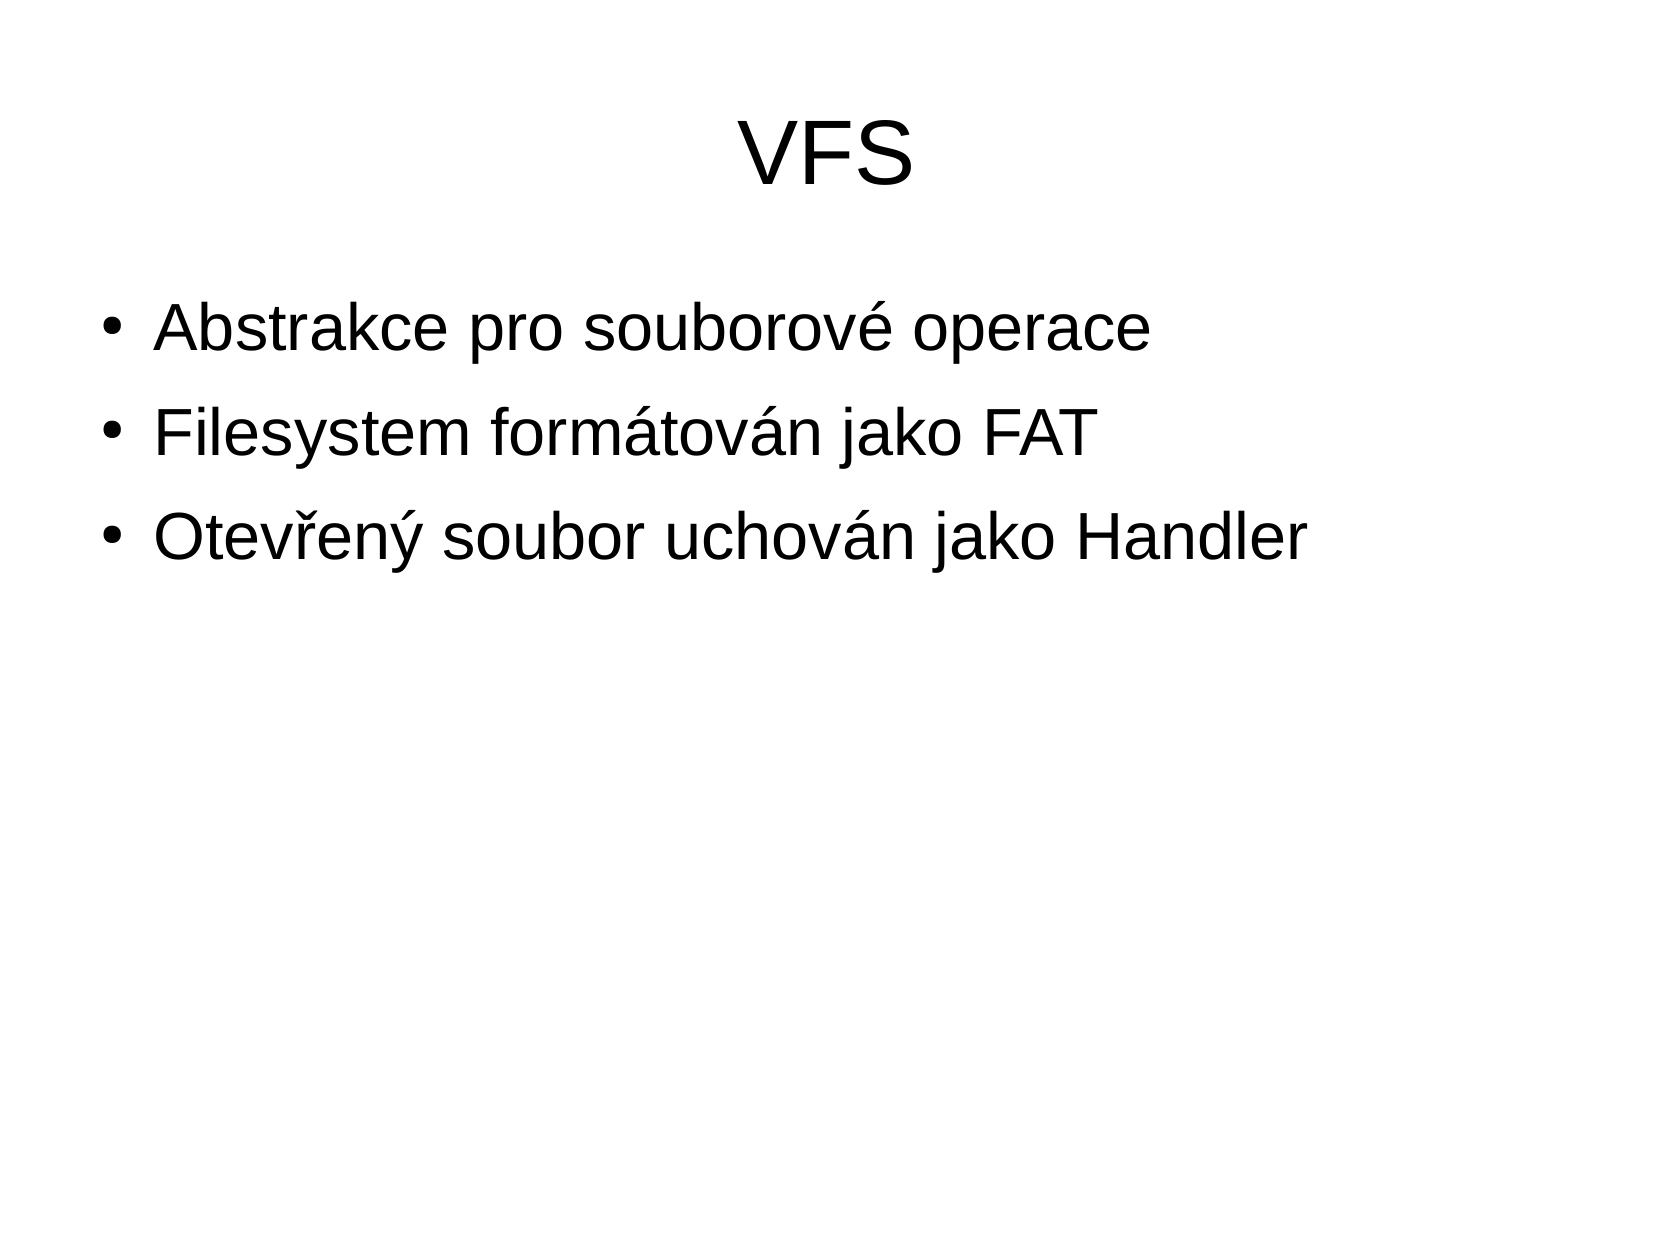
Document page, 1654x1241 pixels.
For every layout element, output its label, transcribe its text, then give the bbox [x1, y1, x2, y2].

title VFS [82, 49, 1571, 257]
list Abstrakce pro souborové operace Filesystem formátován jako FAT Otevřený soubor uchován jako Handler [82, 290, 1571, 1010]
